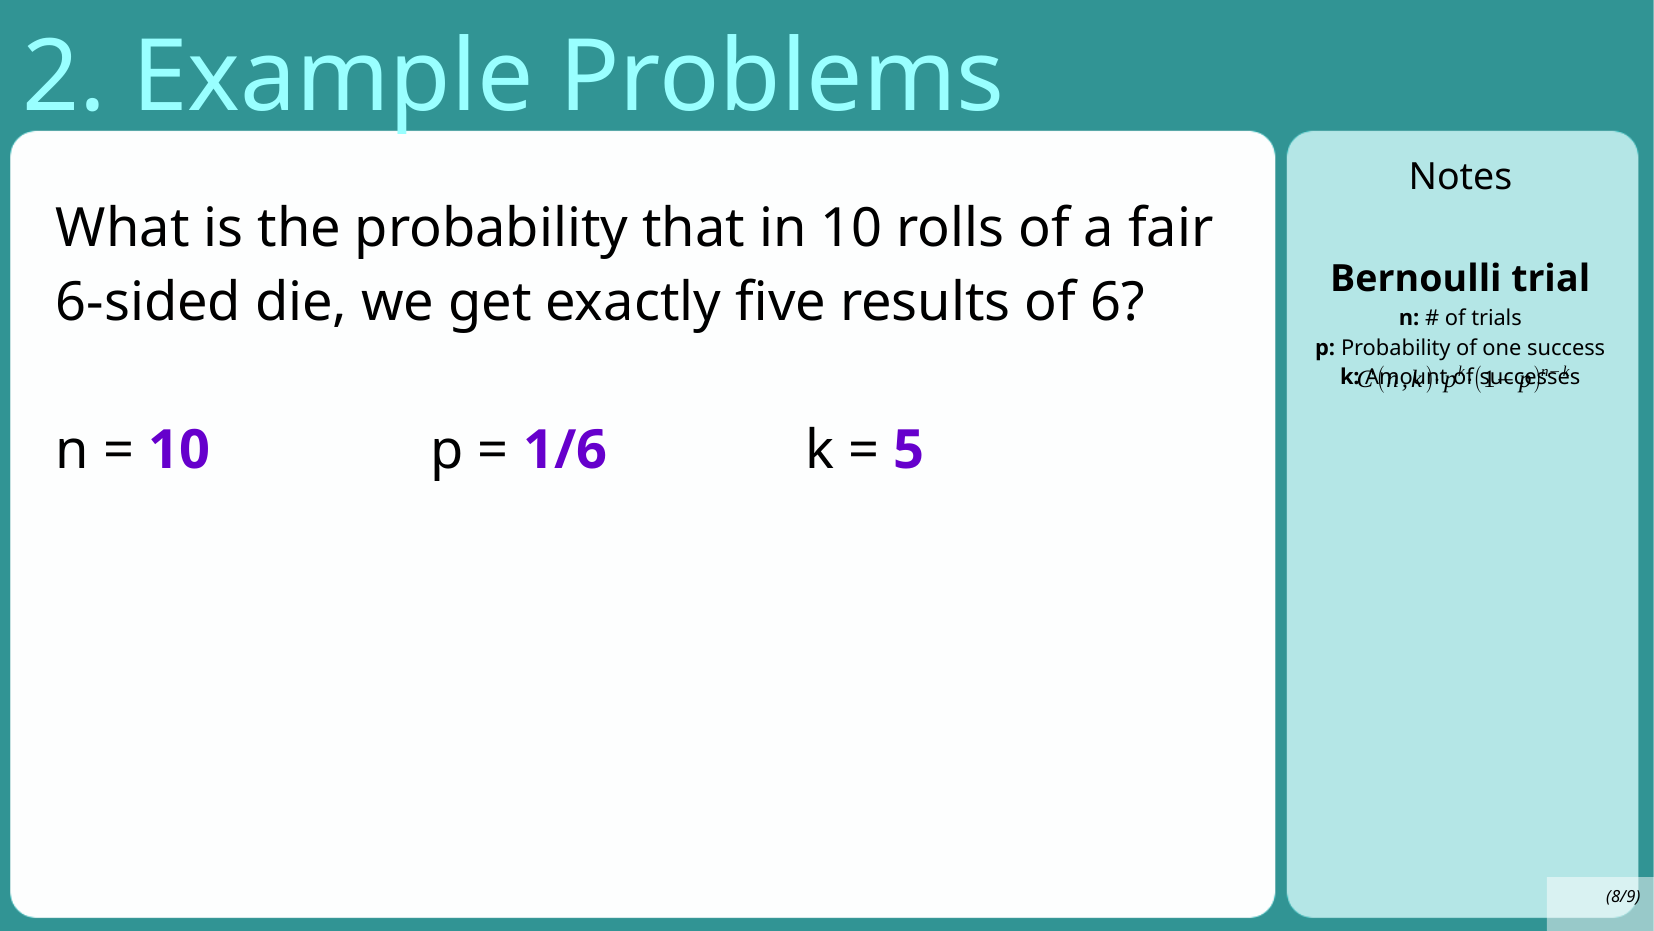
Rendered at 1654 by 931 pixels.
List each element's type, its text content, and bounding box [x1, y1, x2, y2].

text_box What is the probability that in 10 rolls of a fair 6-sided die, we get exactly five results of 6? n = 10 p = 1/6 k = 5 [55, 188, 1247, 892]
chart [1350, 362, 1577, 396]
picture [0, 0, 1654, 931]
text_box (<number>/9) [1546, 877, 1654, 931]
text_box Notes Bernoulli trial n: # of trials p: Probability of one success k: Amount of successes [1290, 141, 1631, 661]
title 2. Example Problems [22, 13, 1511, 130]
